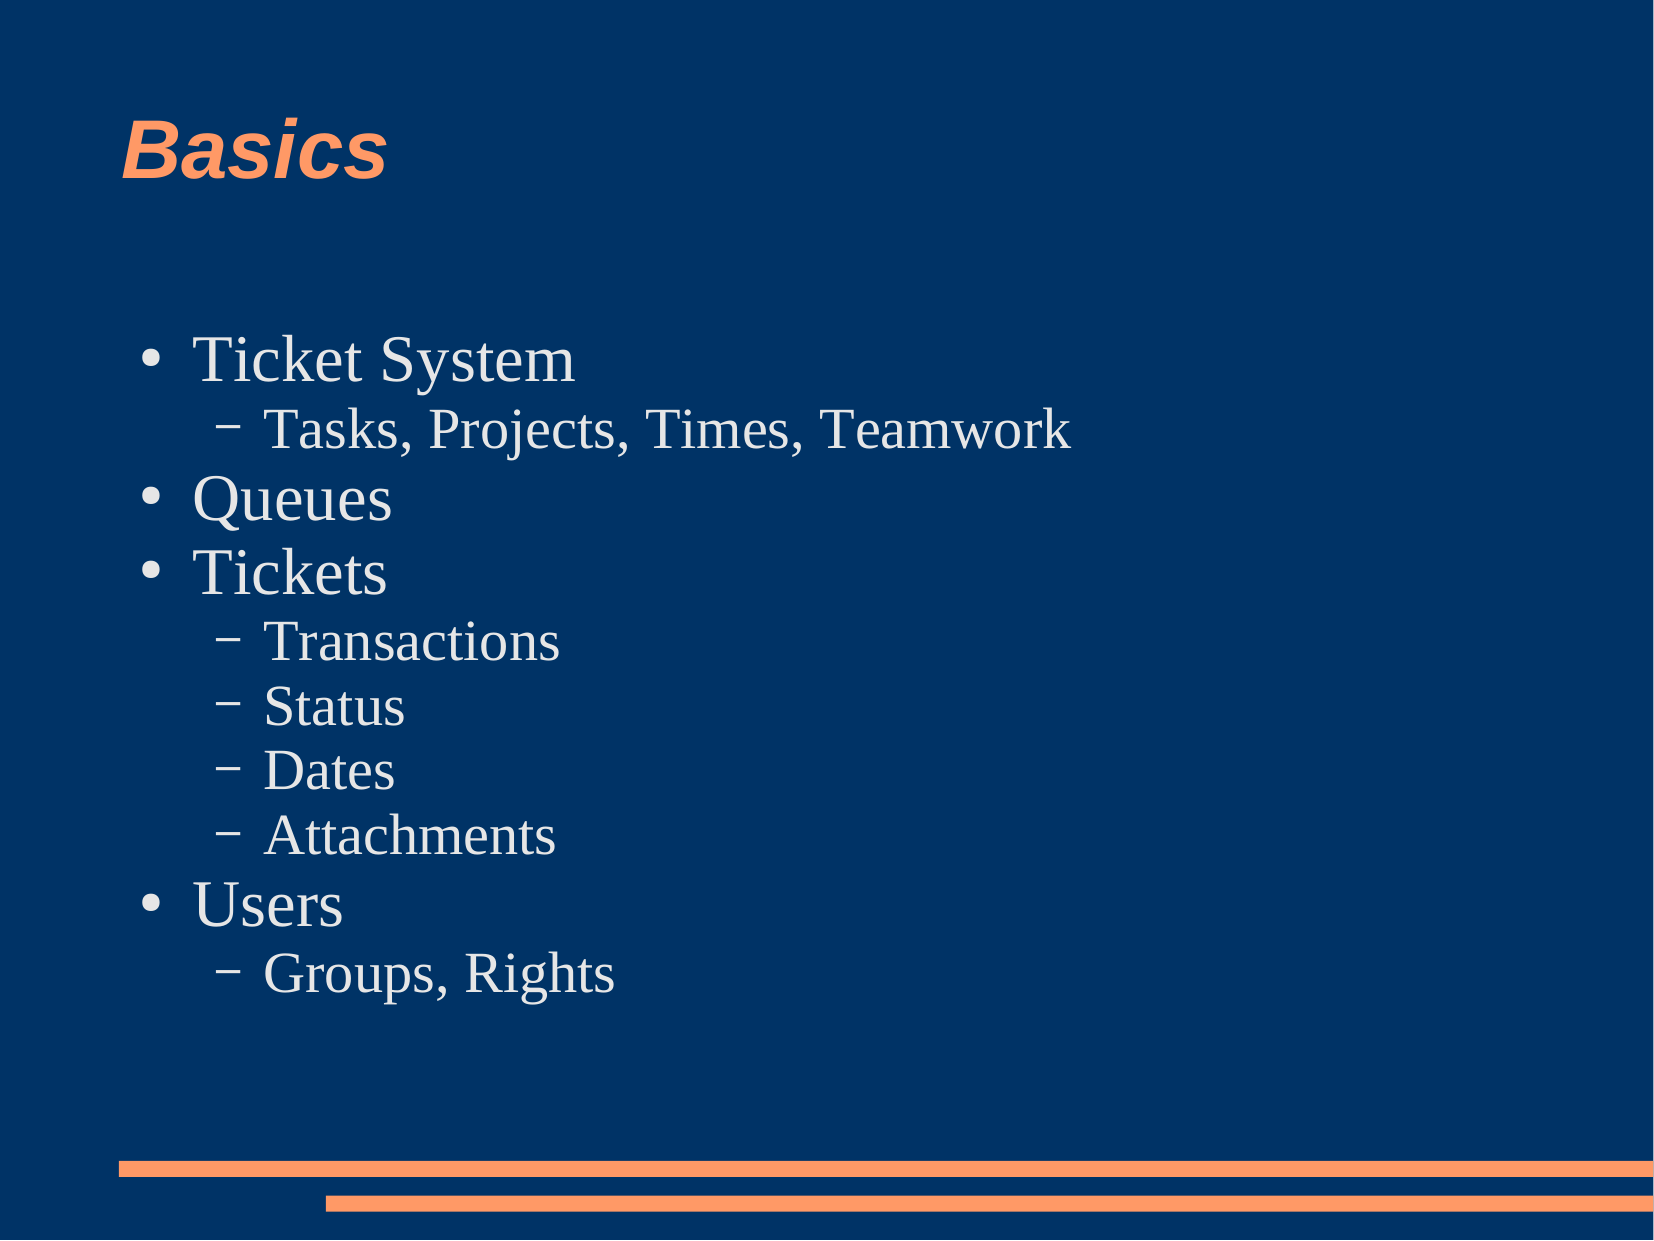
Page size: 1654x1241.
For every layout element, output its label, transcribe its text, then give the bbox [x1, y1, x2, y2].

title Basics [121, 46, 1534, 254]
list Ticket System Tasks, Projects, Times, Teamwork Queues Tickets Transactions Status Dates Attachments Users Groups, Rights [121, 322, 1561, 1118]
